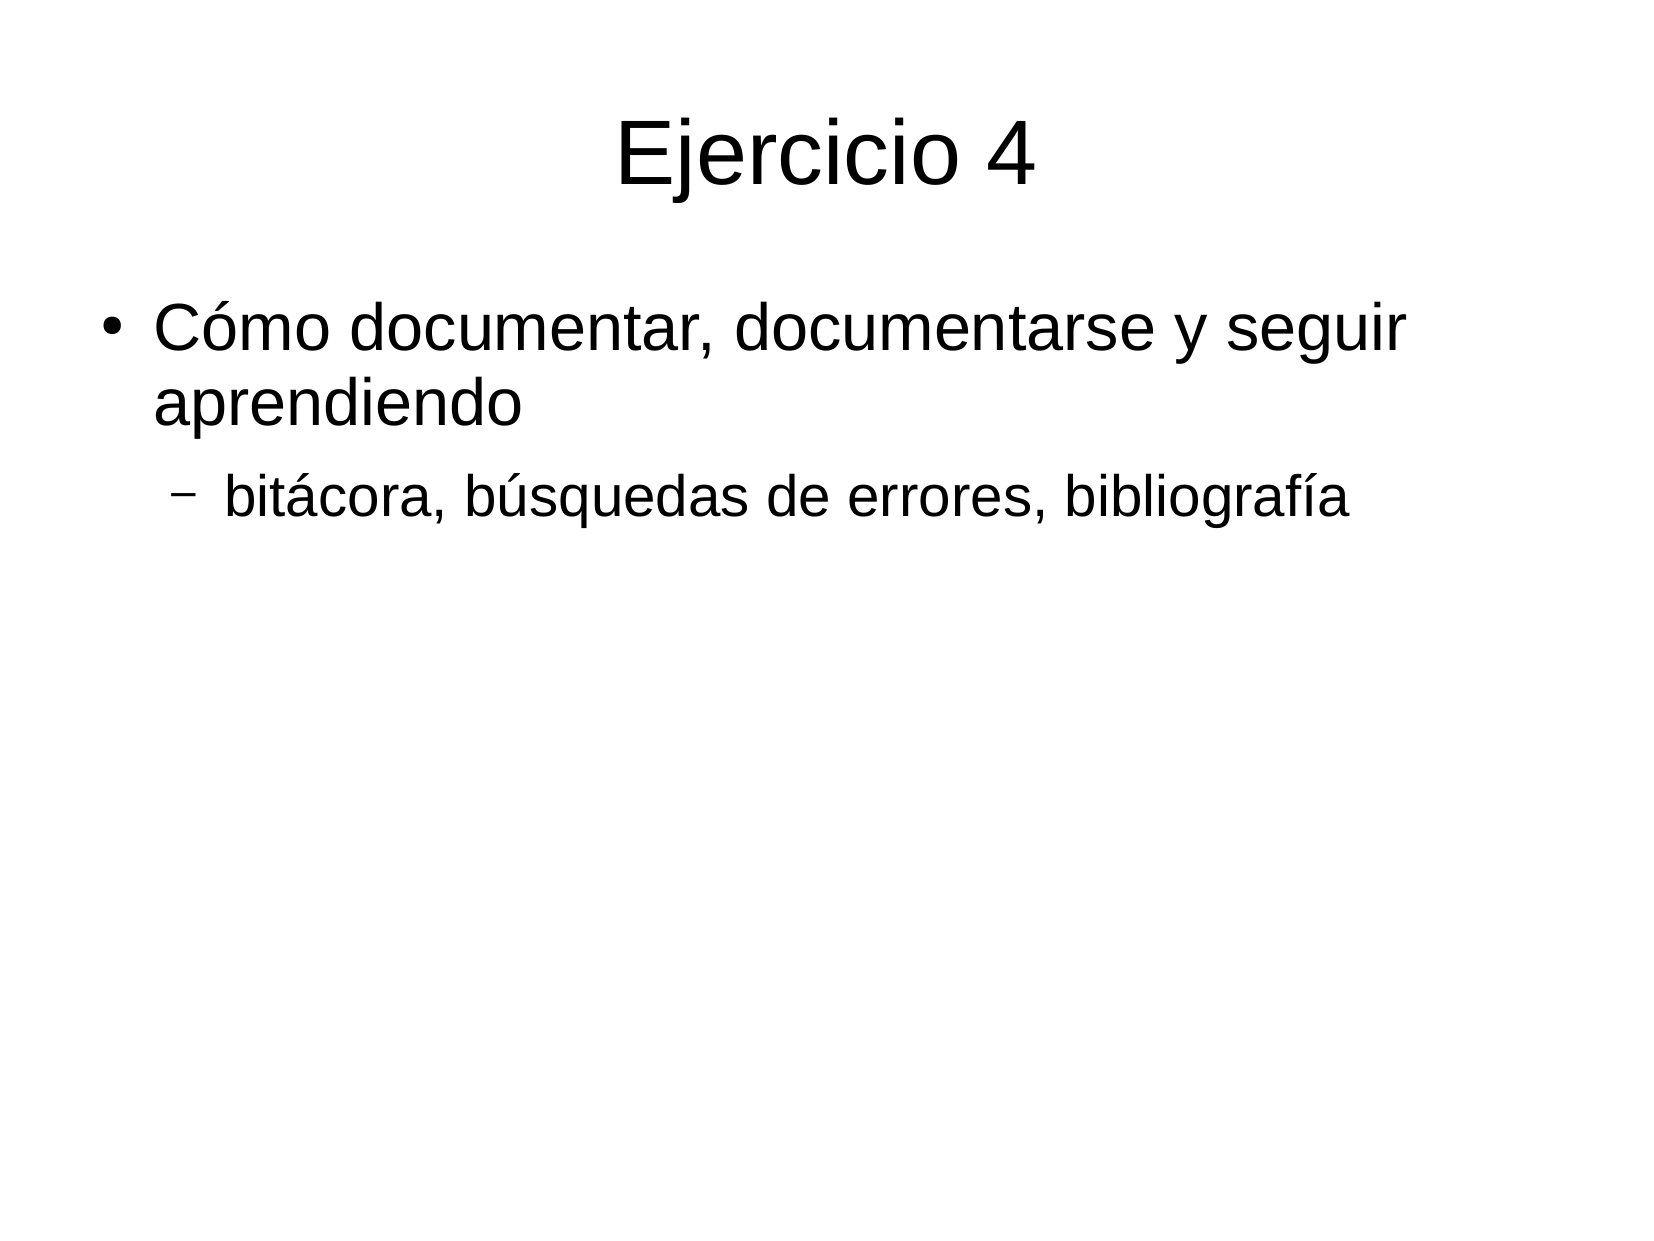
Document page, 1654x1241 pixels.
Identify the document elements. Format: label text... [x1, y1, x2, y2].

list Cómo documentar, documentarse y seguir aprendiendo bitácora, búsquedas de errores, bibliografía [82, 290, 1571, 1010]
title Ejercicio 4 [82, 49, 1571, 257]
